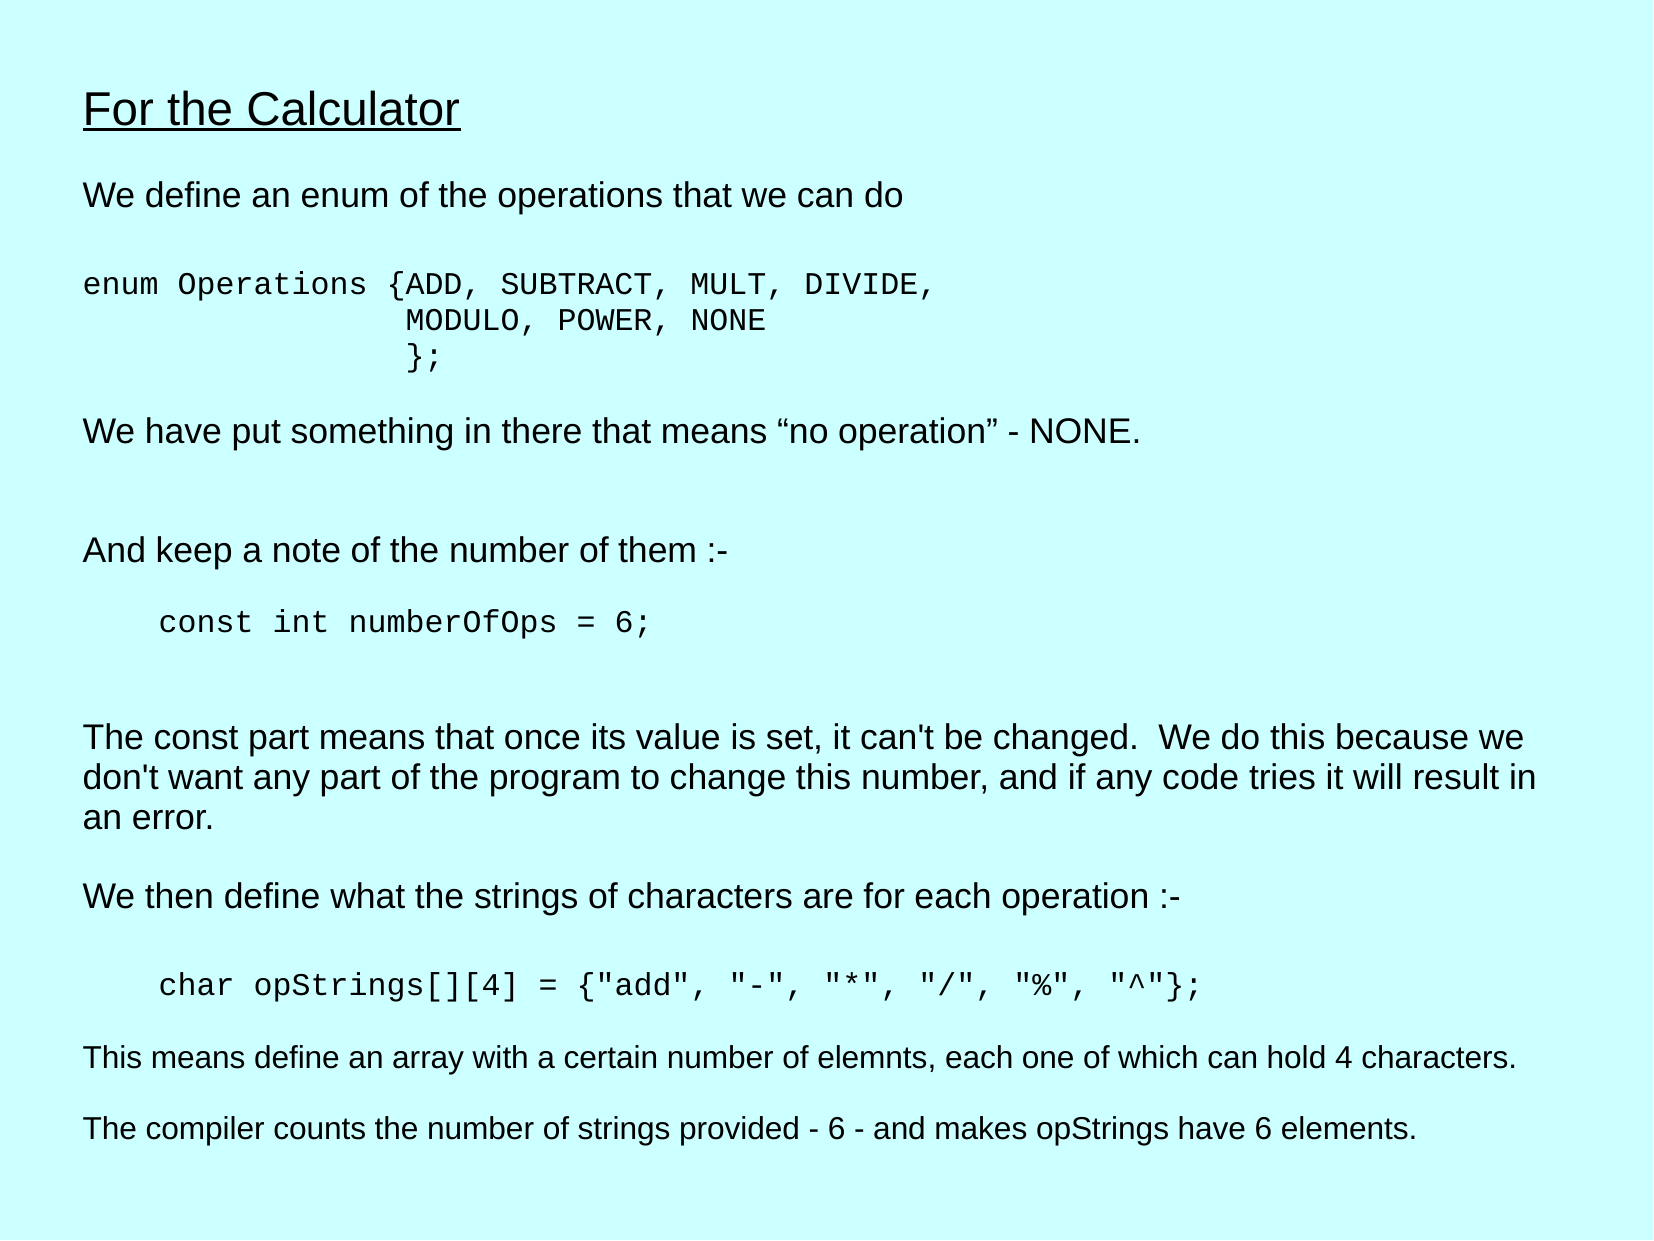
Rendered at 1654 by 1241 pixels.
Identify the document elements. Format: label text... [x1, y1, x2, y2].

subtitle For the Calculator We define an enum of the operations that we can do enum Operations {ADD, SUBTRACT, MULT, DIVIDE, MODULO, POWER, NONE }; We have put something in there that means “no operation” - NONE. And keep a note of the number of them :- const int numberOfOps = 6; The const part means that once its value is set, it can't be changed. We do this because we don't want any part of the program to change this number, and if any code tries it will result in an error. We then define what the strings of characters are for each operation :- char opStrings[][4] = {"add", "-", "*", "/", "%", "^"}; This means define an array with a certain number of elemnts, each one of which can hold 4 characters. The compiler counts the number of strings provided - 6 - and makes opStrings have 6 elements. [82, 82, 1583, 1158]
